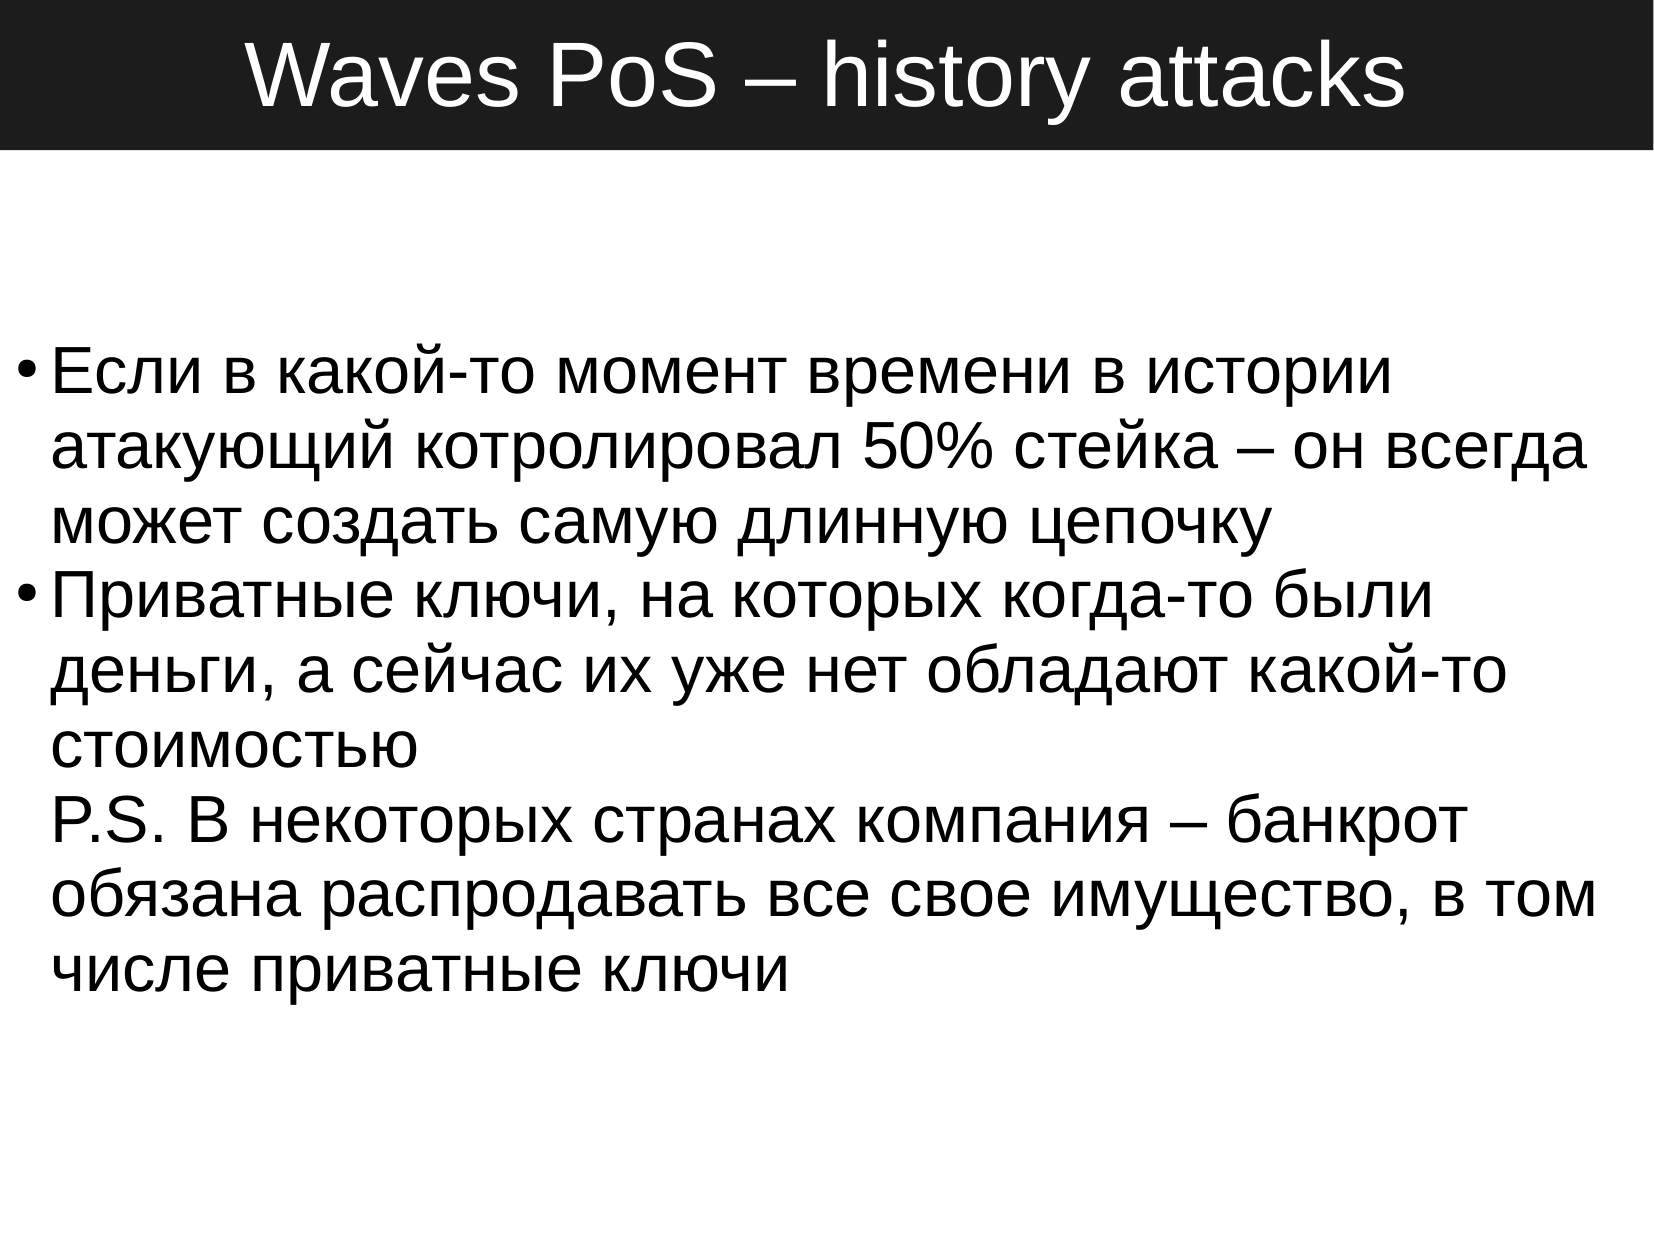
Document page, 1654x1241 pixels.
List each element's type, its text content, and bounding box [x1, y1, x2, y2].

title Waves PoS – history attacks [0, 0, 1654, 151]
subtitle Если в какой-то момент времени в истории атакующий котролировал 50% стейка – он всегда может создать самую длинную цепочку Приватные ключи, на которых когда-то были деньги, а сейчас их уже нет обладают какой-то стоимостью P.S. В некоторых странах компания – банкрот обязана распродавать все свое имущество, в том числе приватные ключи [15, 154, 1606, 1186]
